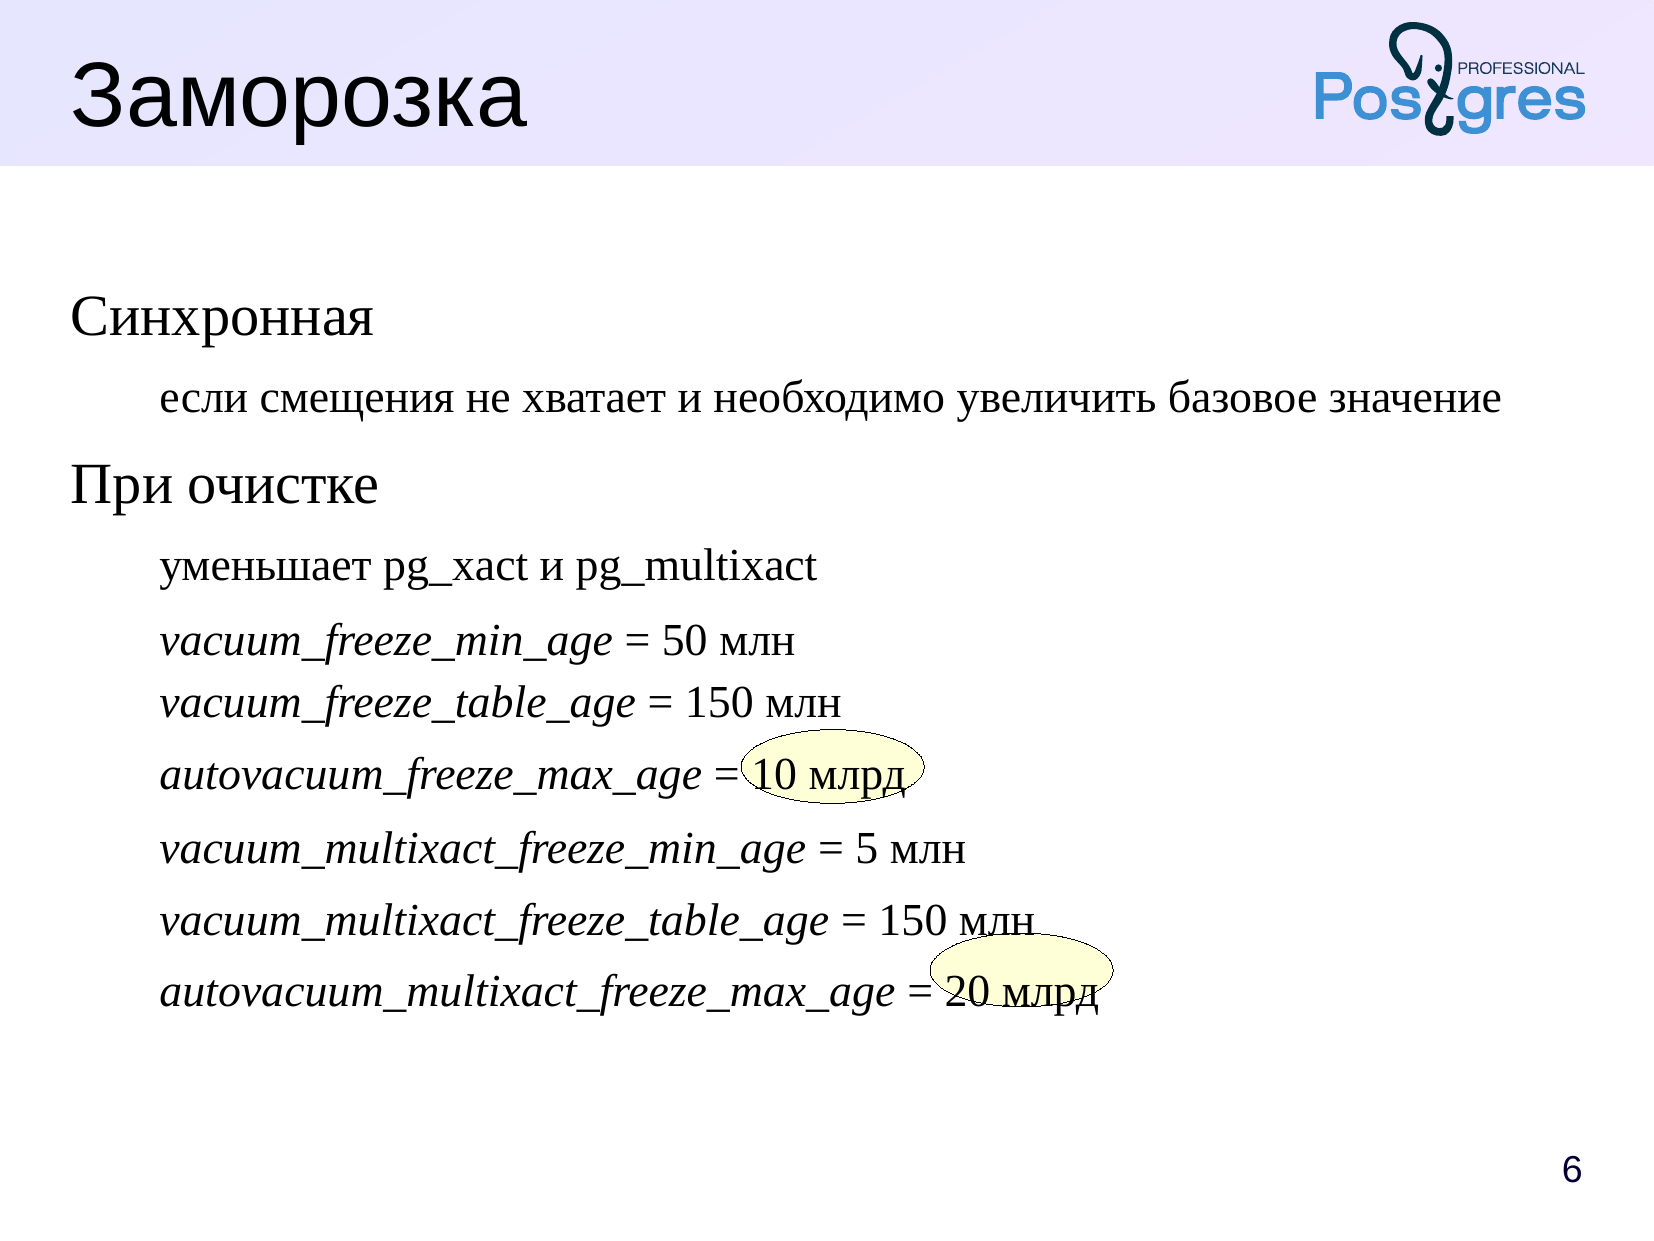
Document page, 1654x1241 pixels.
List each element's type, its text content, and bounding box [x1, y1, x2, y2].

title Заморозка [70, 43, 1241, 147]
list Синхронная если смещения не хватает и необходимо увеличить базовое значение При очистке уменьшает pg_xact и pg_multixact vacuum_freeze_min_age = 50 млн ﻿vacuum_freeze_table_age = 150 млн autovacuum_freeze_max_age = 10 млрд ﻿vacuum_multixact_freeze_min_age = 5 млн ﻿vacuum_multixact_freeze_table_age = 150 млн autovacuum_multixact_freeze_max_age = 20 млрд [70, 283, 1583, 1141]
